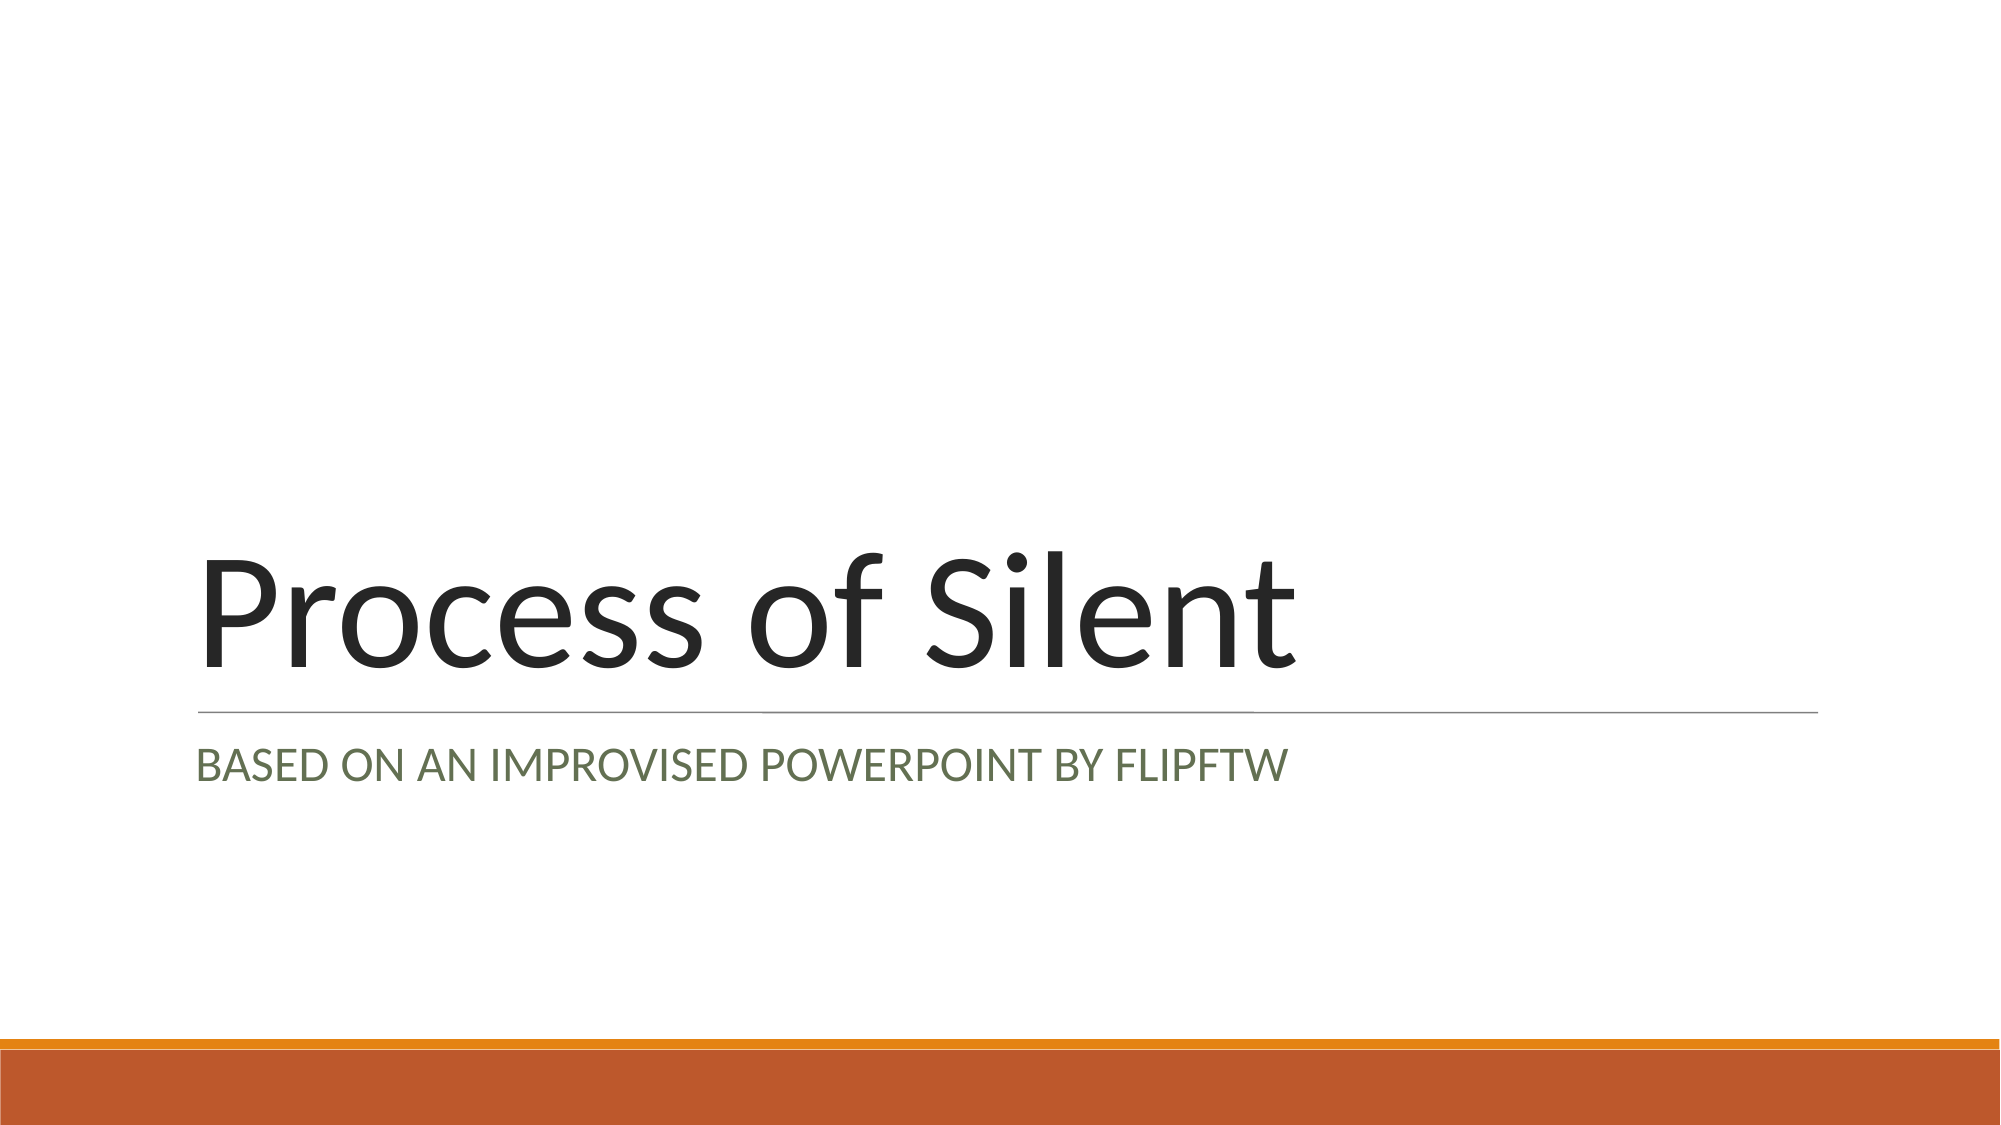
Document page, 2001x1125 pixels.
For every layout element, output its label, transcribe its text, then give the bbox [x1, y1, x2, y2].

subtitle BASED ON AN IMPROVISED POWERPOINT BY FLIPFTW [180, 730, 1831, 919]
title Process of Silent [180, 124, 1830, 710]
